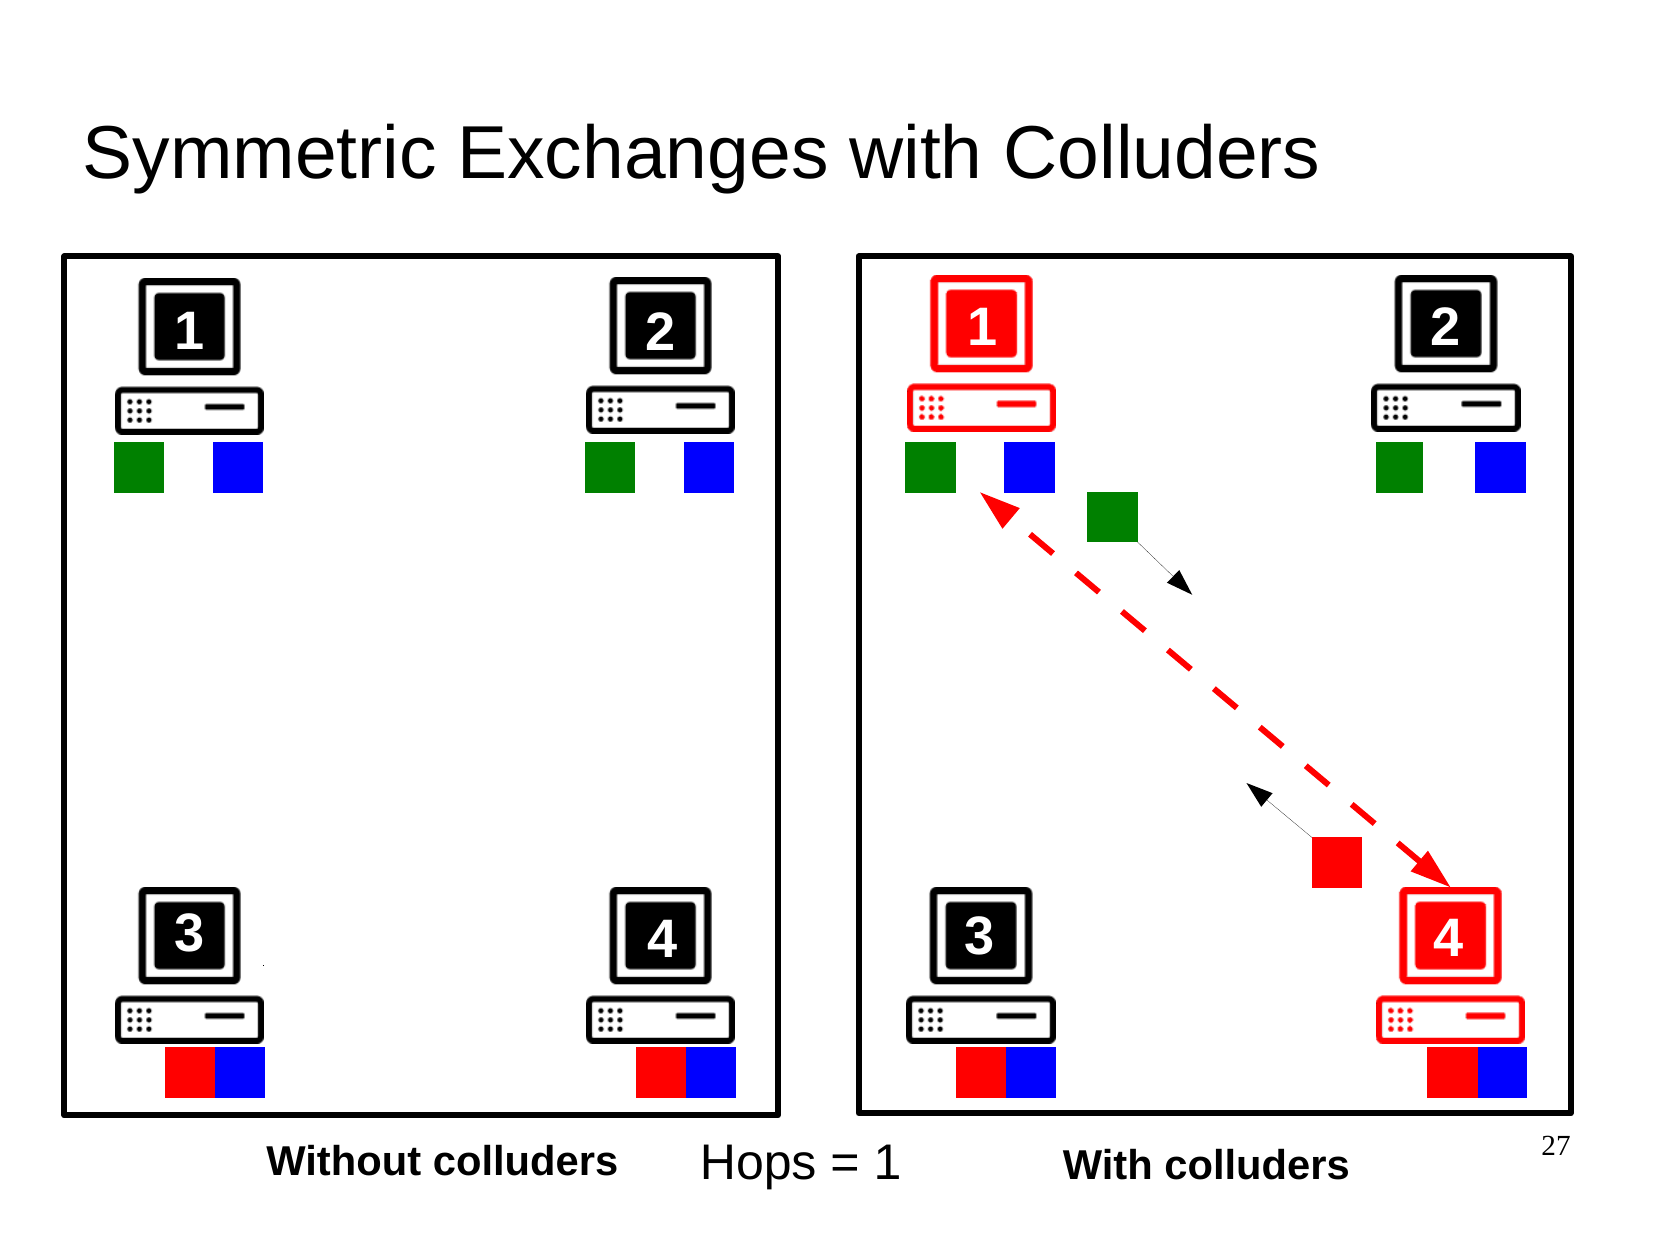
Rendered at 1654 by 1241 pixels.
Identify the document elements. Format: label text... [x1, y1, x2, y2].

picture [907, 275, 1056, 432]
title Symmetric Exchanges with Colluders [82, 49, 1571, 257]
text_box [858, 257, 1571, 1114]
picture [586, 277, 735, 434]
text_box 1 [953, 288, 1011, 366]
picture [115, 887, 264, 1044]
text_box With colluders [1048, 1134, 1461, 1197]
text_box [685, 1126, 949, 1199]
picture [1371, 275, 1521, 432]
text_box 2 [631, 293, 689, 370]
picture [1376, 887, 1525, 1044]
text_box Without colluders [251, 1130, 665, 1192]
text_box 4 [632, 900, 696, 977]
text_box [64, 256, 778, 1116]
text_box 3 [950, 898, 1008, 974]
picture [586, 887, 735, 1044]
text_box 4 [1418, 899, 1482, 975]
text_box 3 [159, 895, 217, 971]
text_box 2 [1416, 289, 1474, 365]
picture [115, 278, 264, 435]
text_box 1 [159, 292, 217, 369]
picture [906, 887, 1056, 1044]
